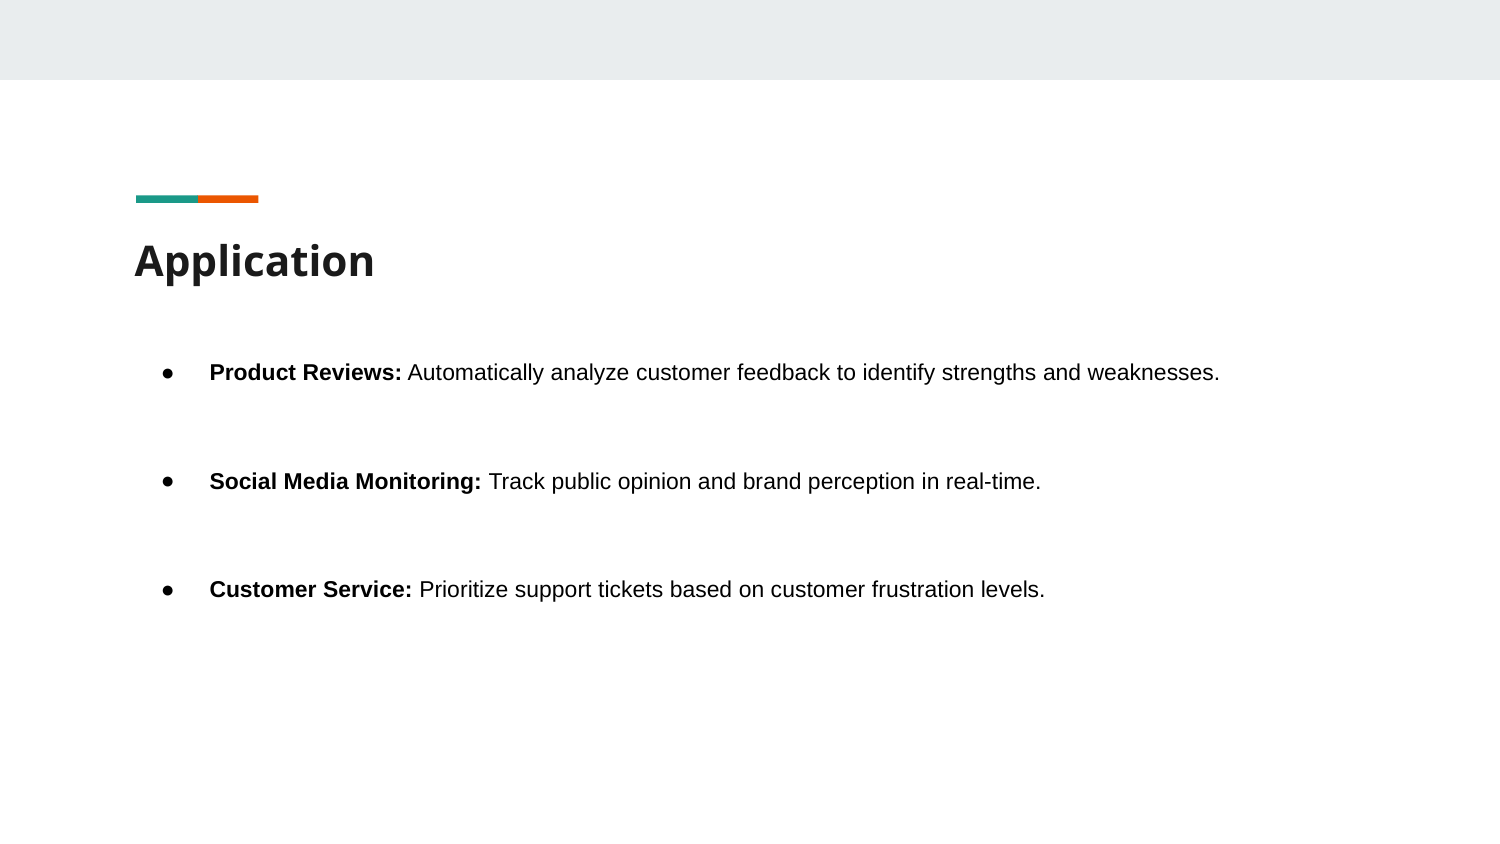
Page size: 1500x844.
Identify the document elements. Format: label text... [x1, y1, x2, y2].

title Application [119, 216, 1381, 305]
list Product Reviews: Automatically analyze customer feedback to identify strengths and weaknesses. Social Media Monitoring: Track public opinion and brand perception in real-time. Customer Service: Prioritize support tickets based on customer frustration levels. [119, 341, 1381, 712]
